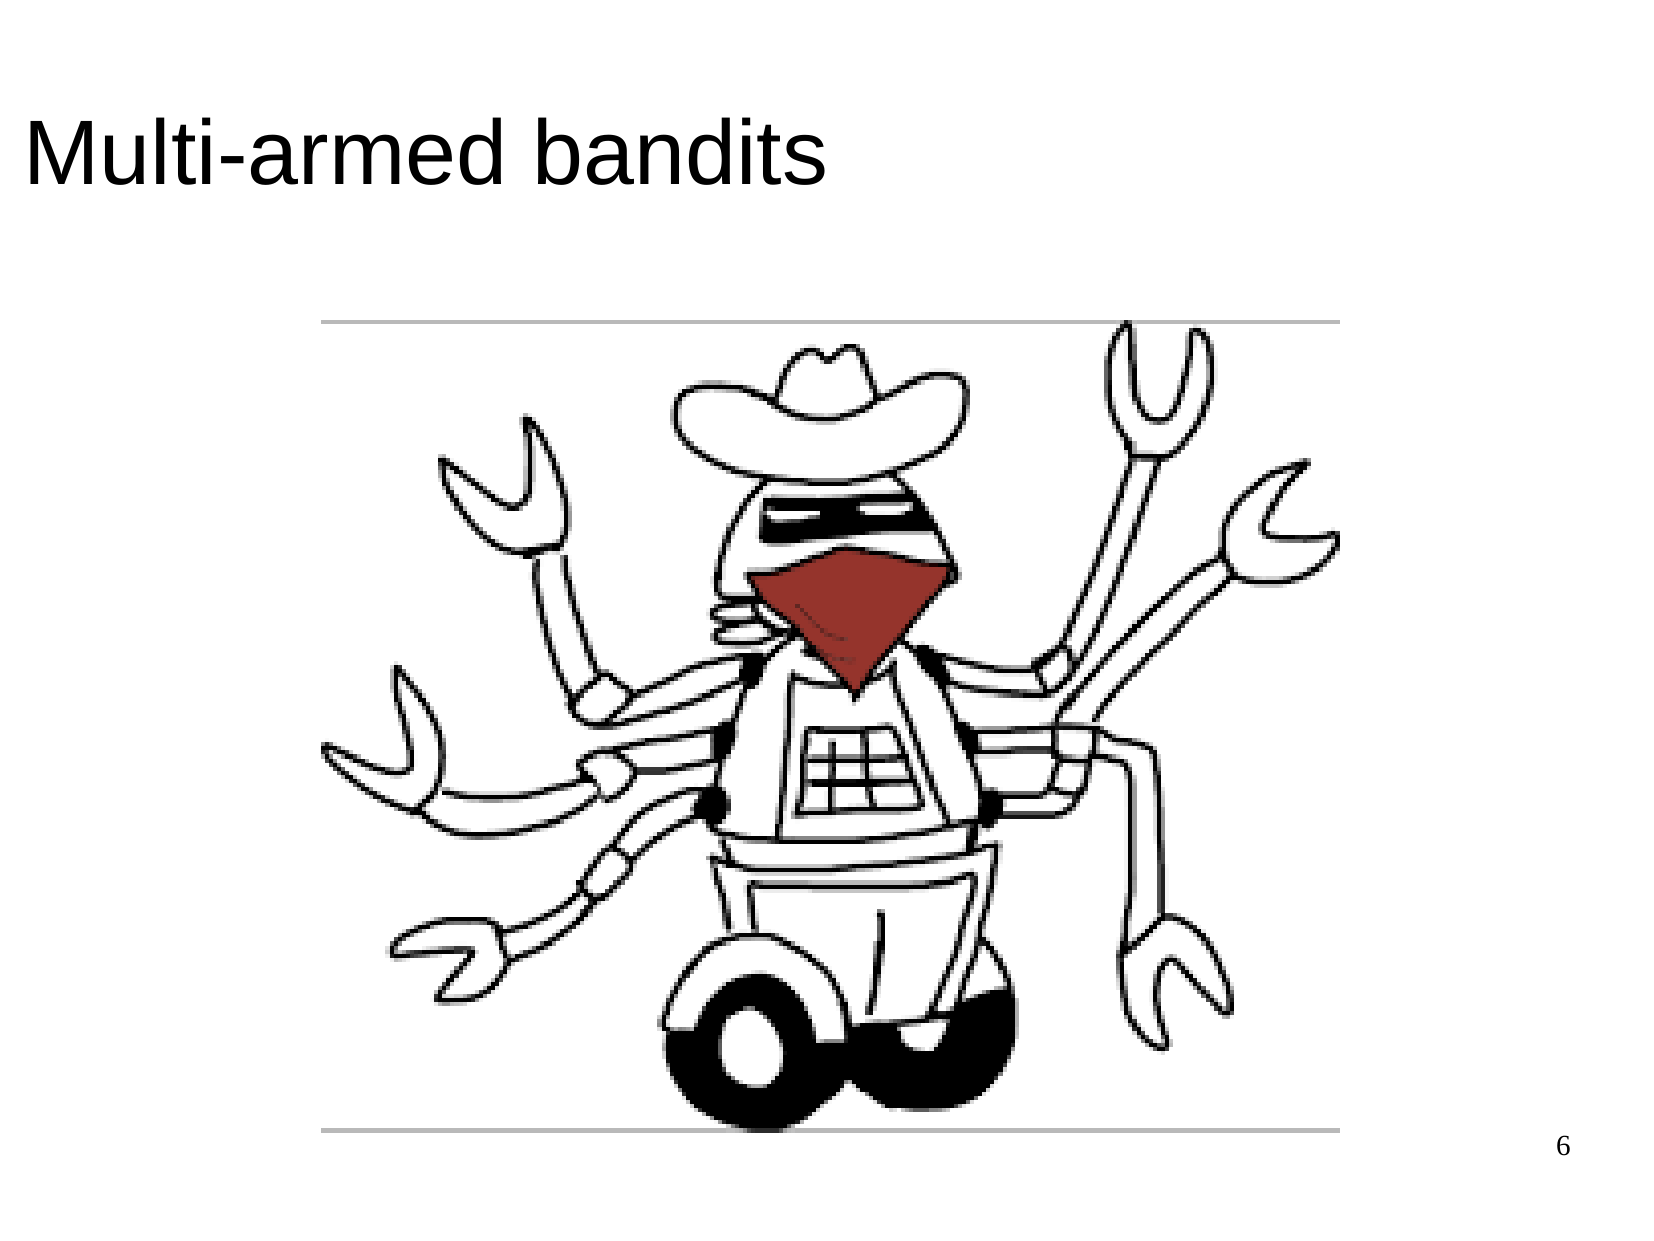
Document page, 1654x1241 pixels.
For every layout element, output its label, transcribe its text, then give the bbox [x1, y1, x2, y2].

title Multi-armed bandits [23, 49, 1512, 257]
picture [321, 320, 1340, 1133]
